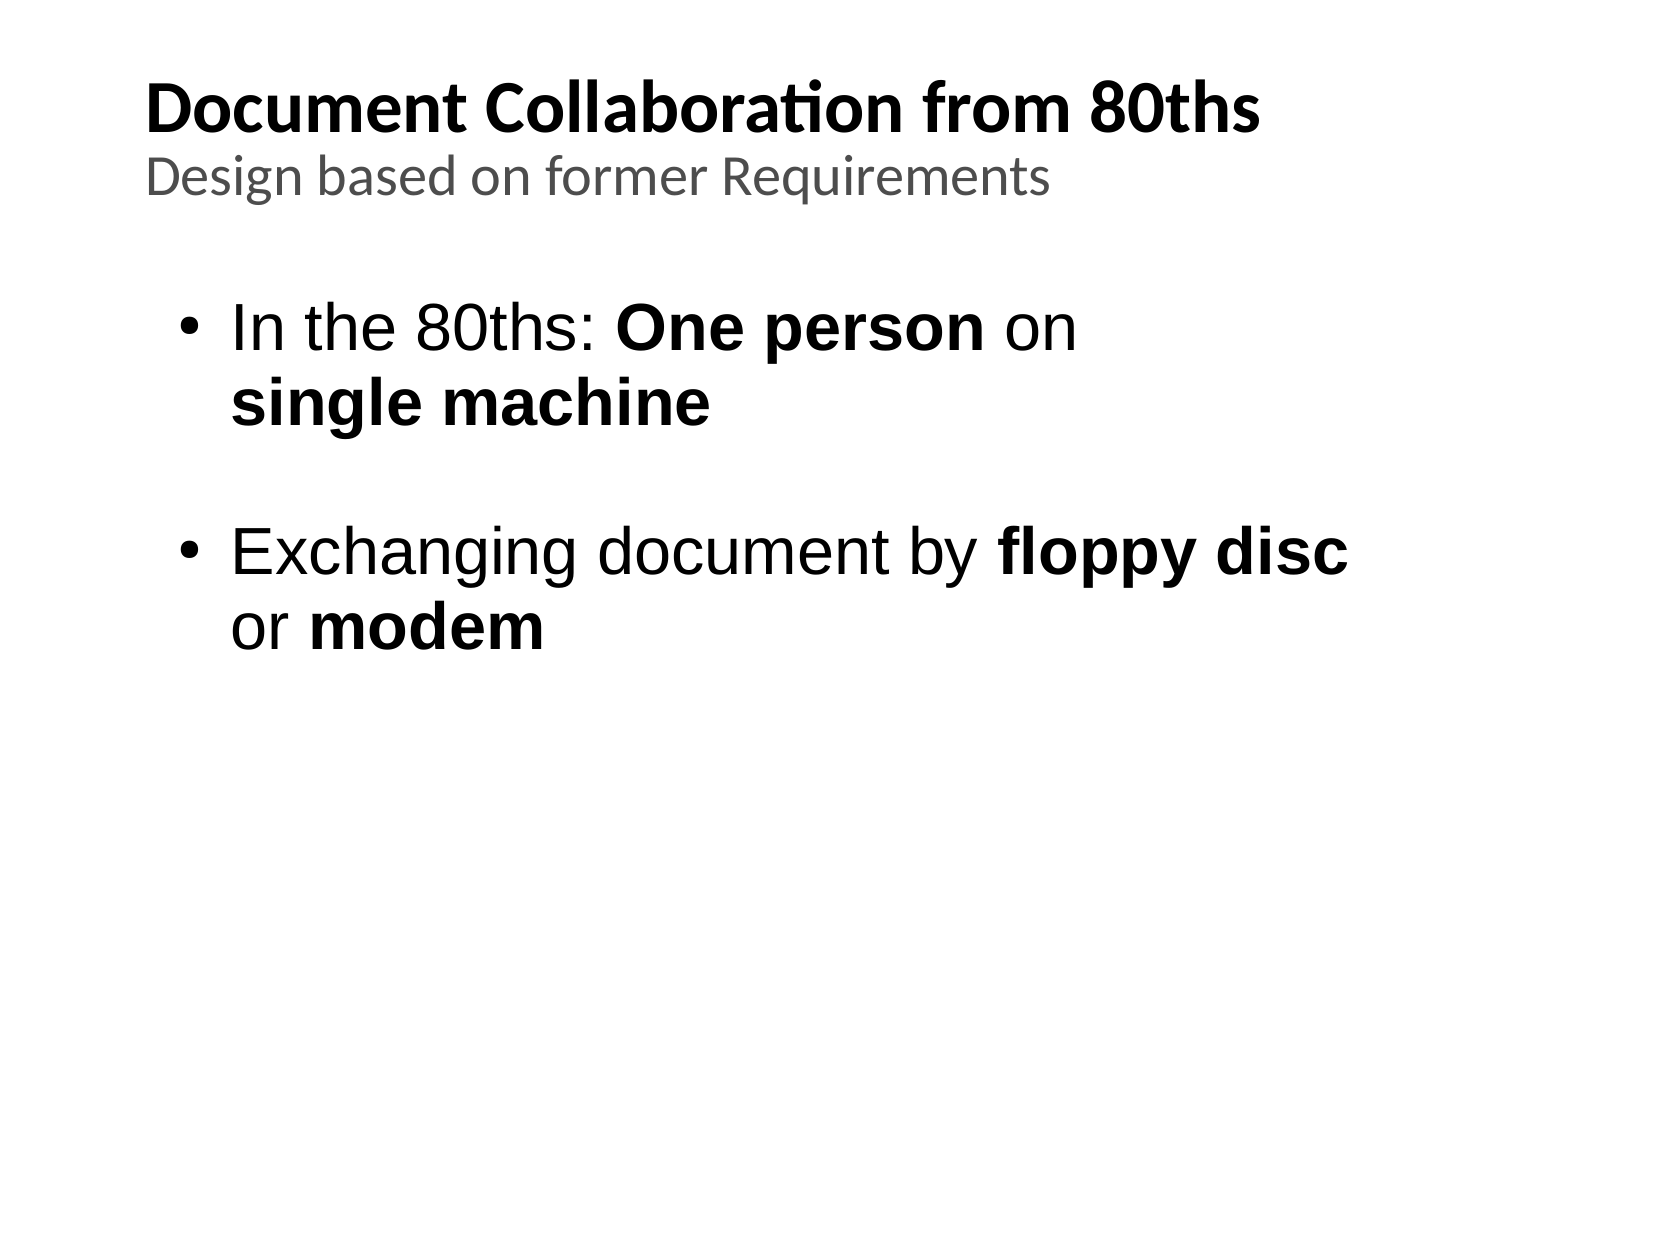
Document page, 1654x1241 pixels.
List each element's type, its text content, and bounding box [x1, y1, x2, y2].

title Document Collaboration from 80ths Design based on former Requirements [145, 67, 1388, 220]
text_box In the 80ths: One person on single machine Exchanging document by floppy disc or modem [145, 282, 1423, 993]
